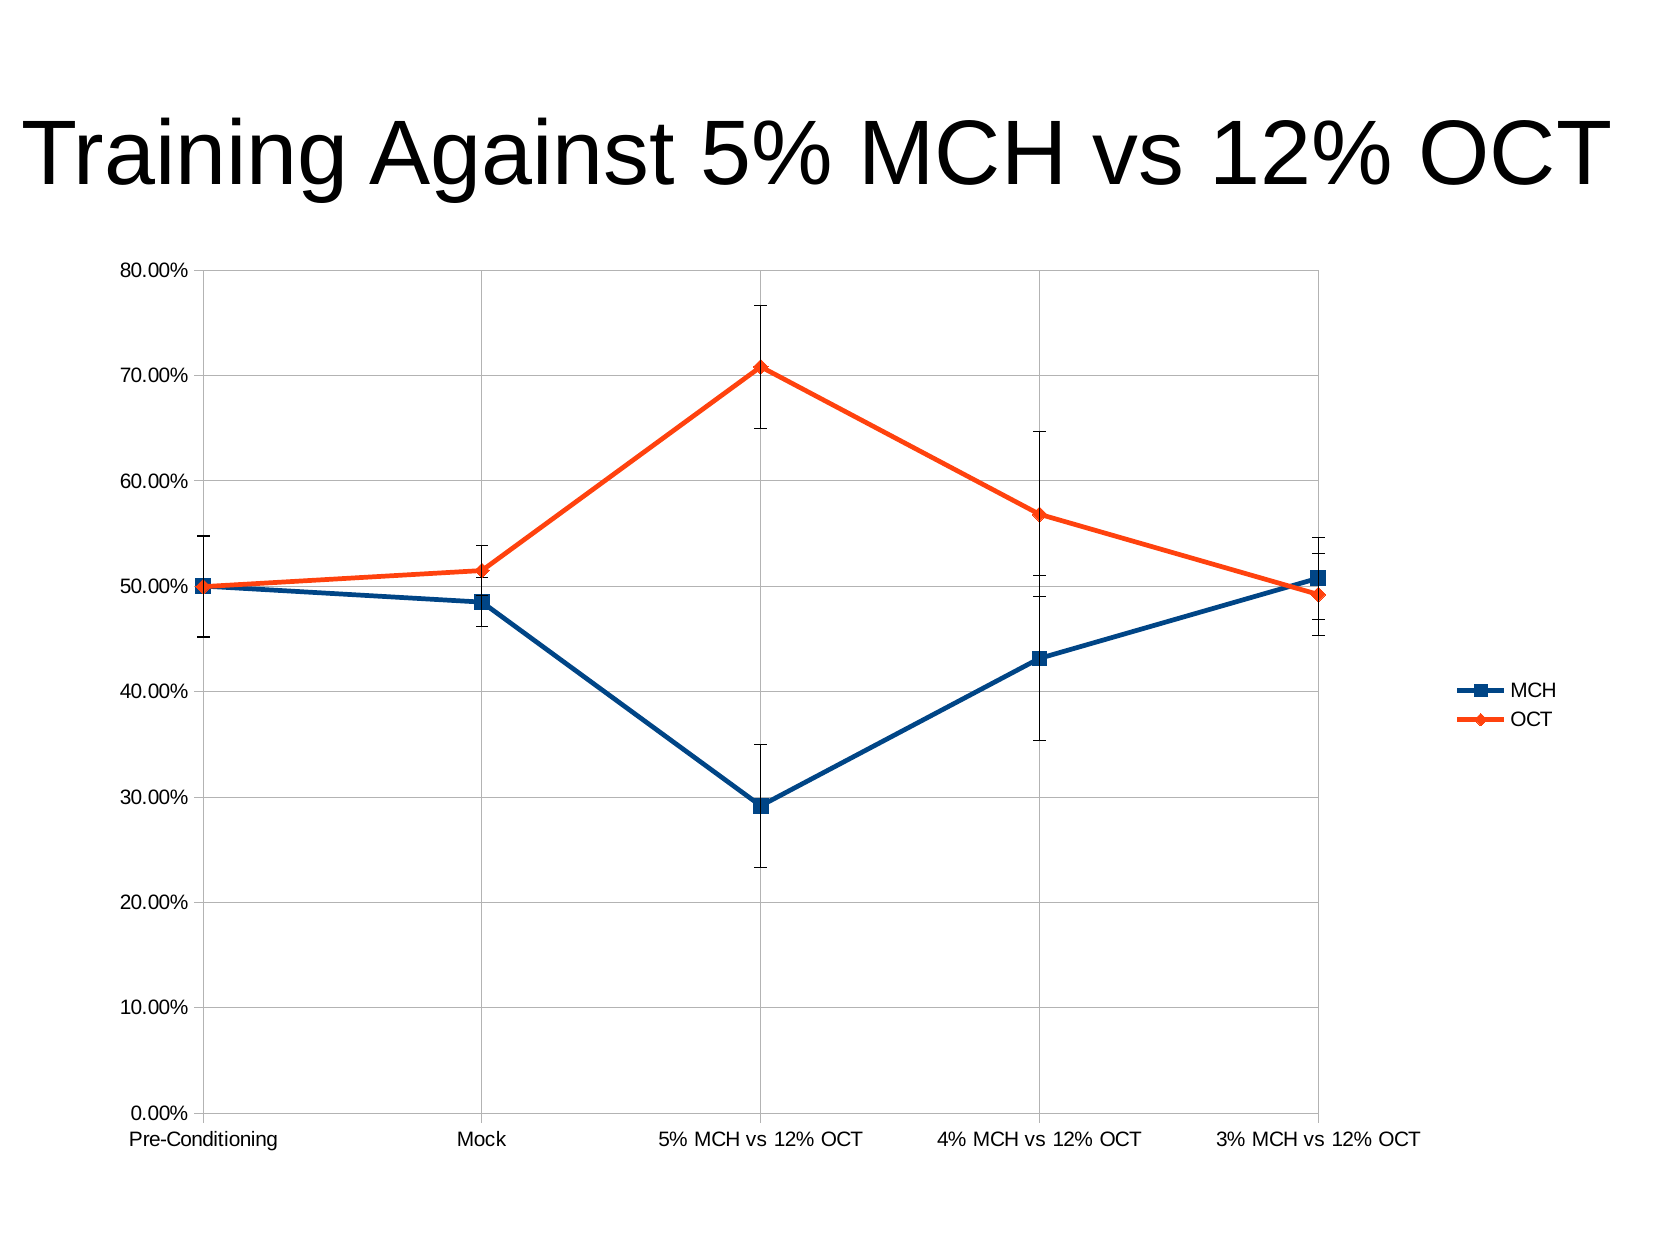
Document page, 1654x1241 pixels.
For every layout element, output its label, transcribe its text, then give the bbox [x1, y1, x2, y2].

title Training Against 5% MCH vs 12% OCT [0, 49, 1636, 257]
chart [90, 240, 1576, 1171]
